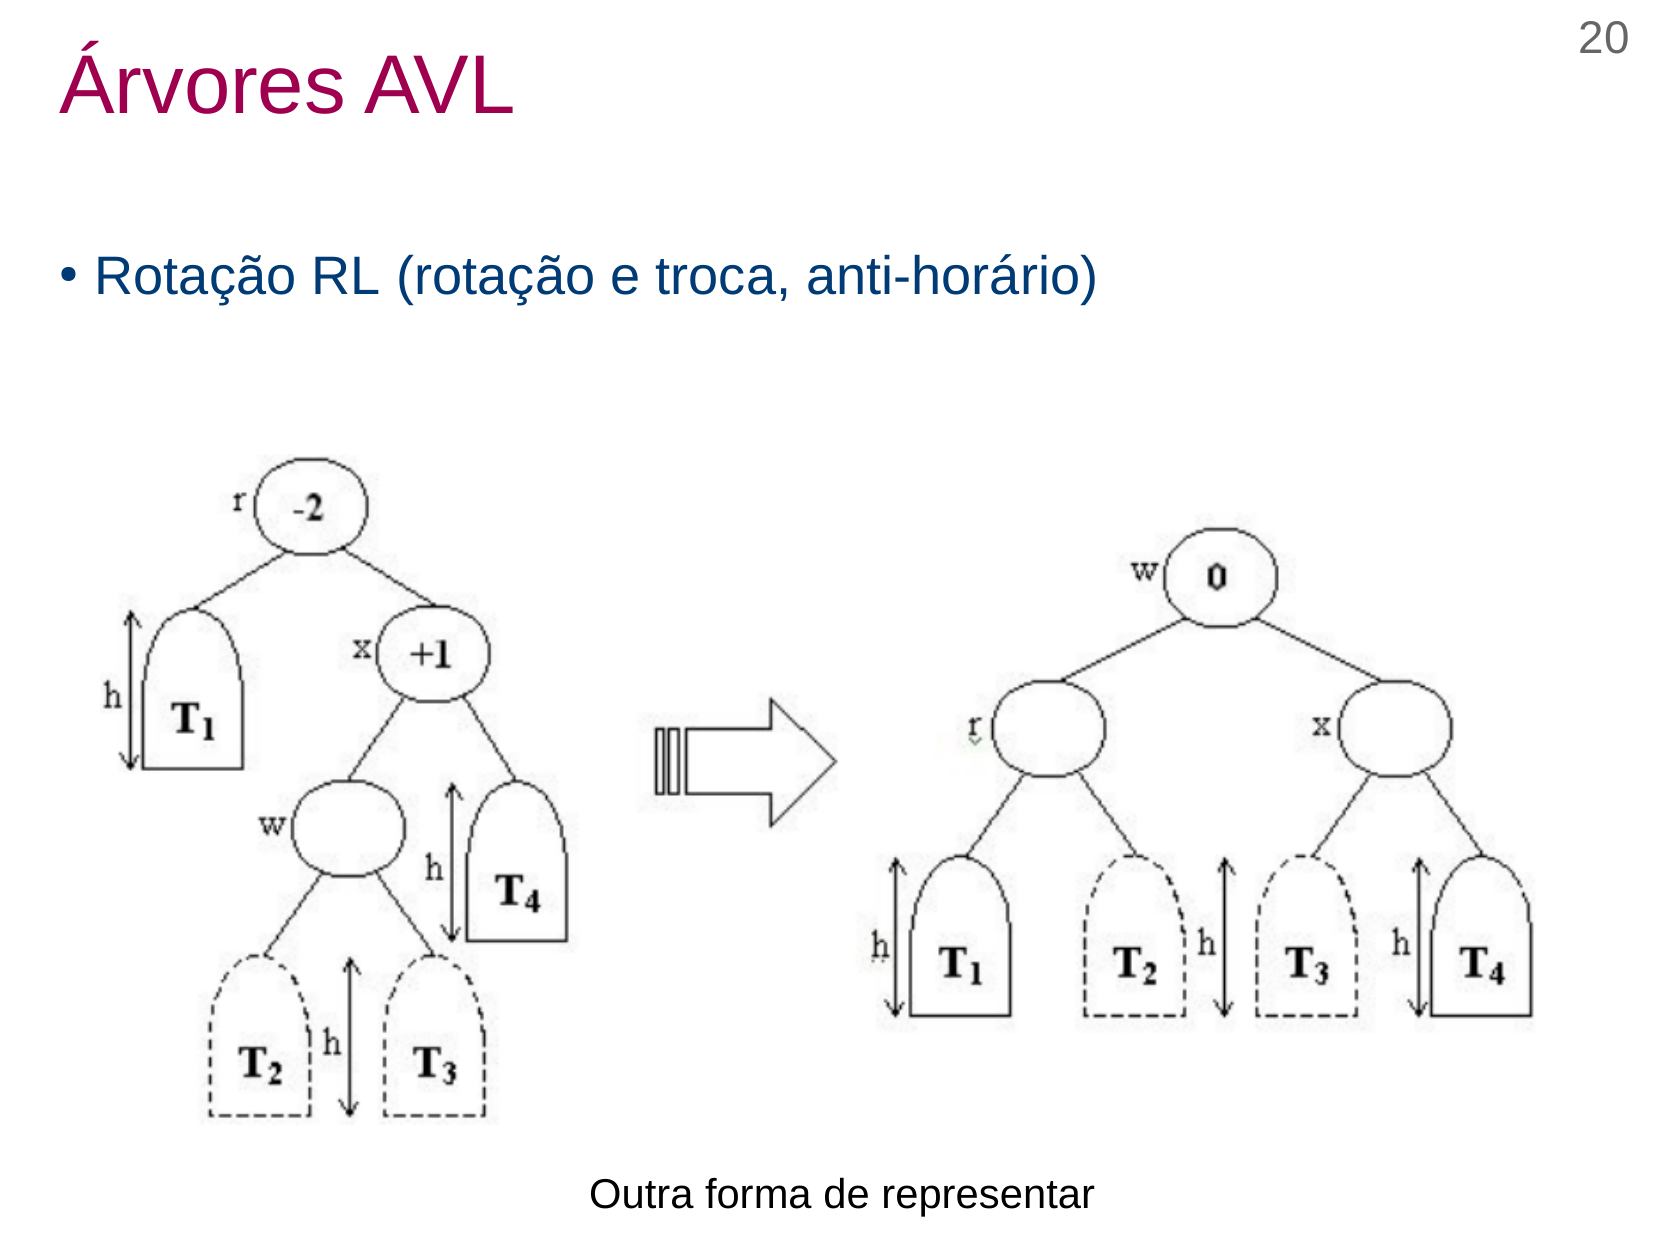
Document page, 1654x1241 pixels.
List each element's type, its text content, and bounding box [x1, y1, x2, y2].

picture [100, 454, 1539, 1134]
title Árvores AVL [59, 29, 1595, 148]
text_box Outra forma de representar [574, 1163, 1111, 1225]
list Rotação RL (rotação e troca, anti-horário) [59, 236, 1595, 1211]
